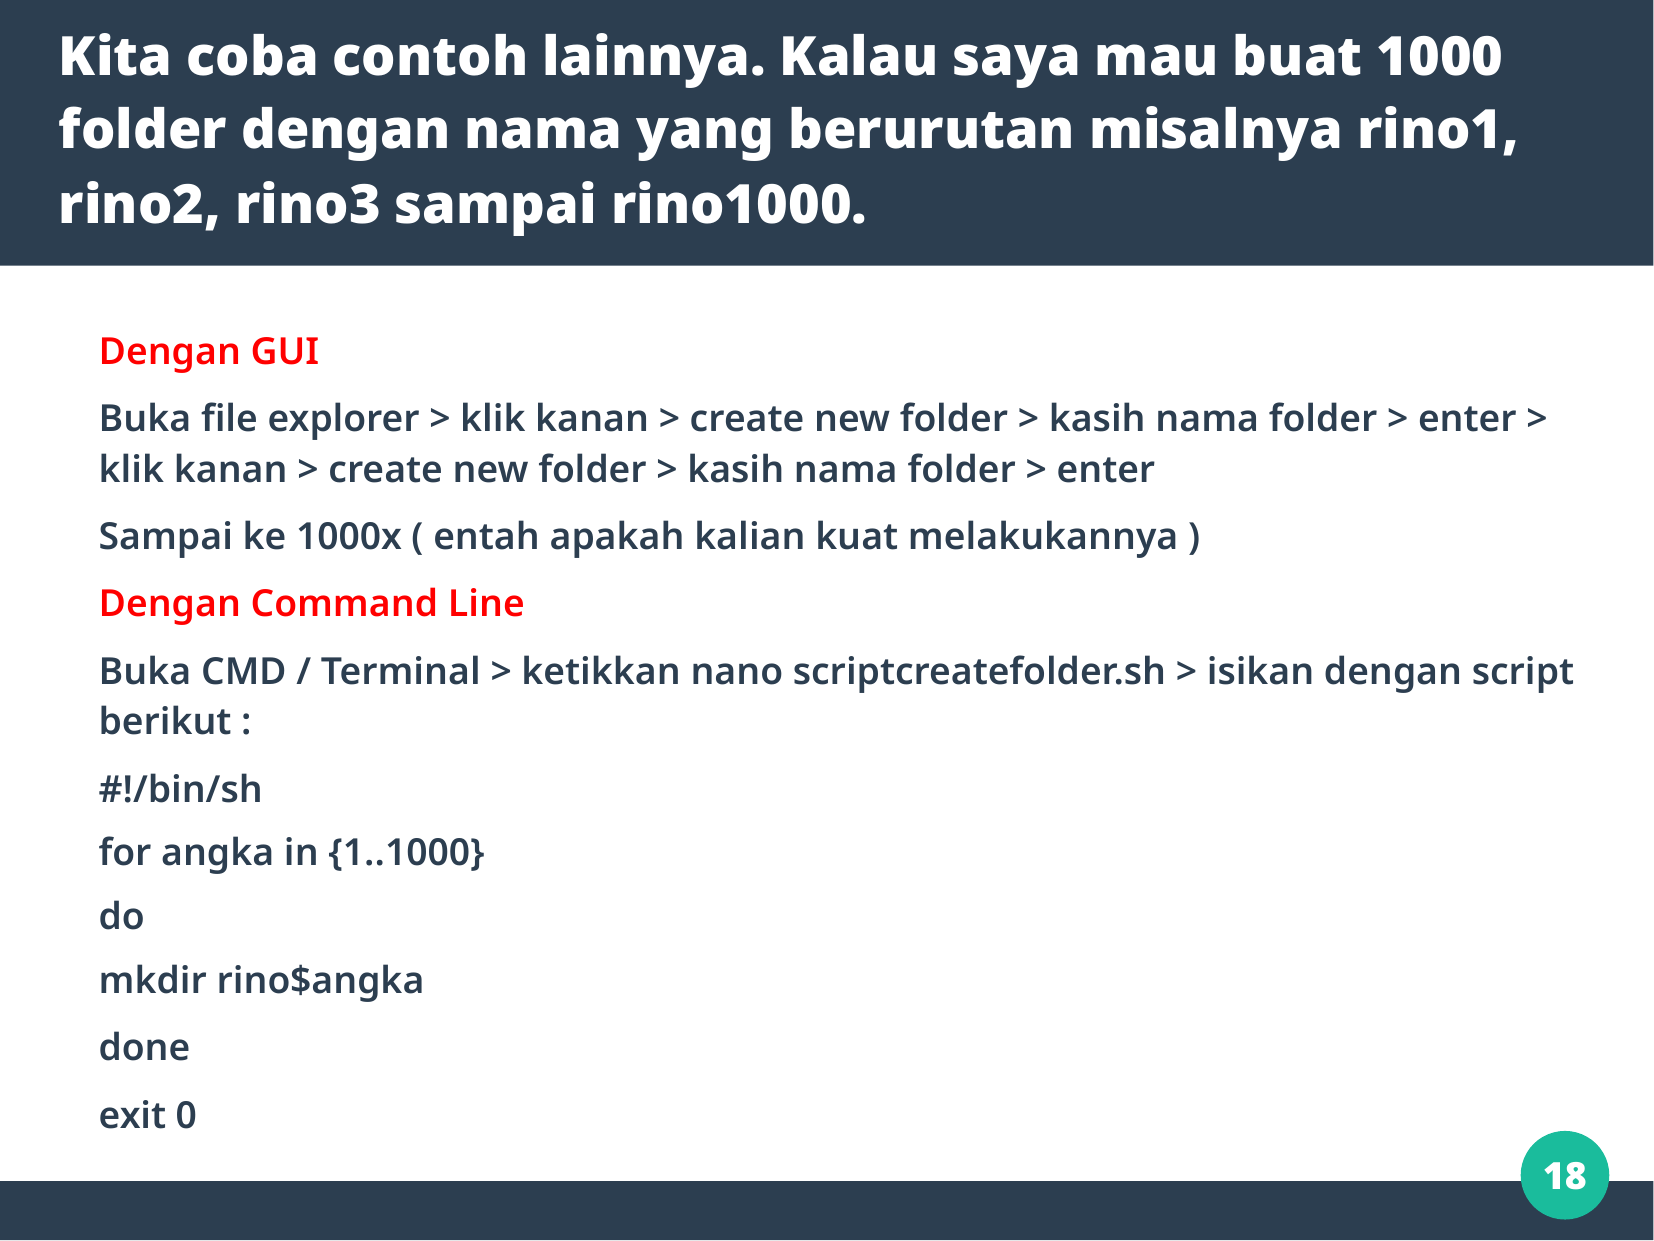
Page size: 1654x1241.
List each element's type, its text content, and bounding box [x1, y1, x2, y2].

list Dengan GUI Buka file explorer > klik kanan > create new folder > kasih nama folder > enter > klik kanan > create new folder > kasih nama folder > enter Sampai ke 1000x ( entah apakah kalian kuat melakukannya ) Dengan Command Line Buka CMD / Terminal > ketikkan nano scriptcreatefolder.sh > isikan dengan script berikut : #!/bin/sh for angka in {1..1000} do mkdir rino$angka done exit 0 [59, 324, 1595, 1152]
title Kita coba contoh lainnya. Kalau saya mau buat 1000 folder dengan nama yang berurutan misalnya rino1, rino2, rino3 sampai rino1000. [59, 49, 1595, 207]
